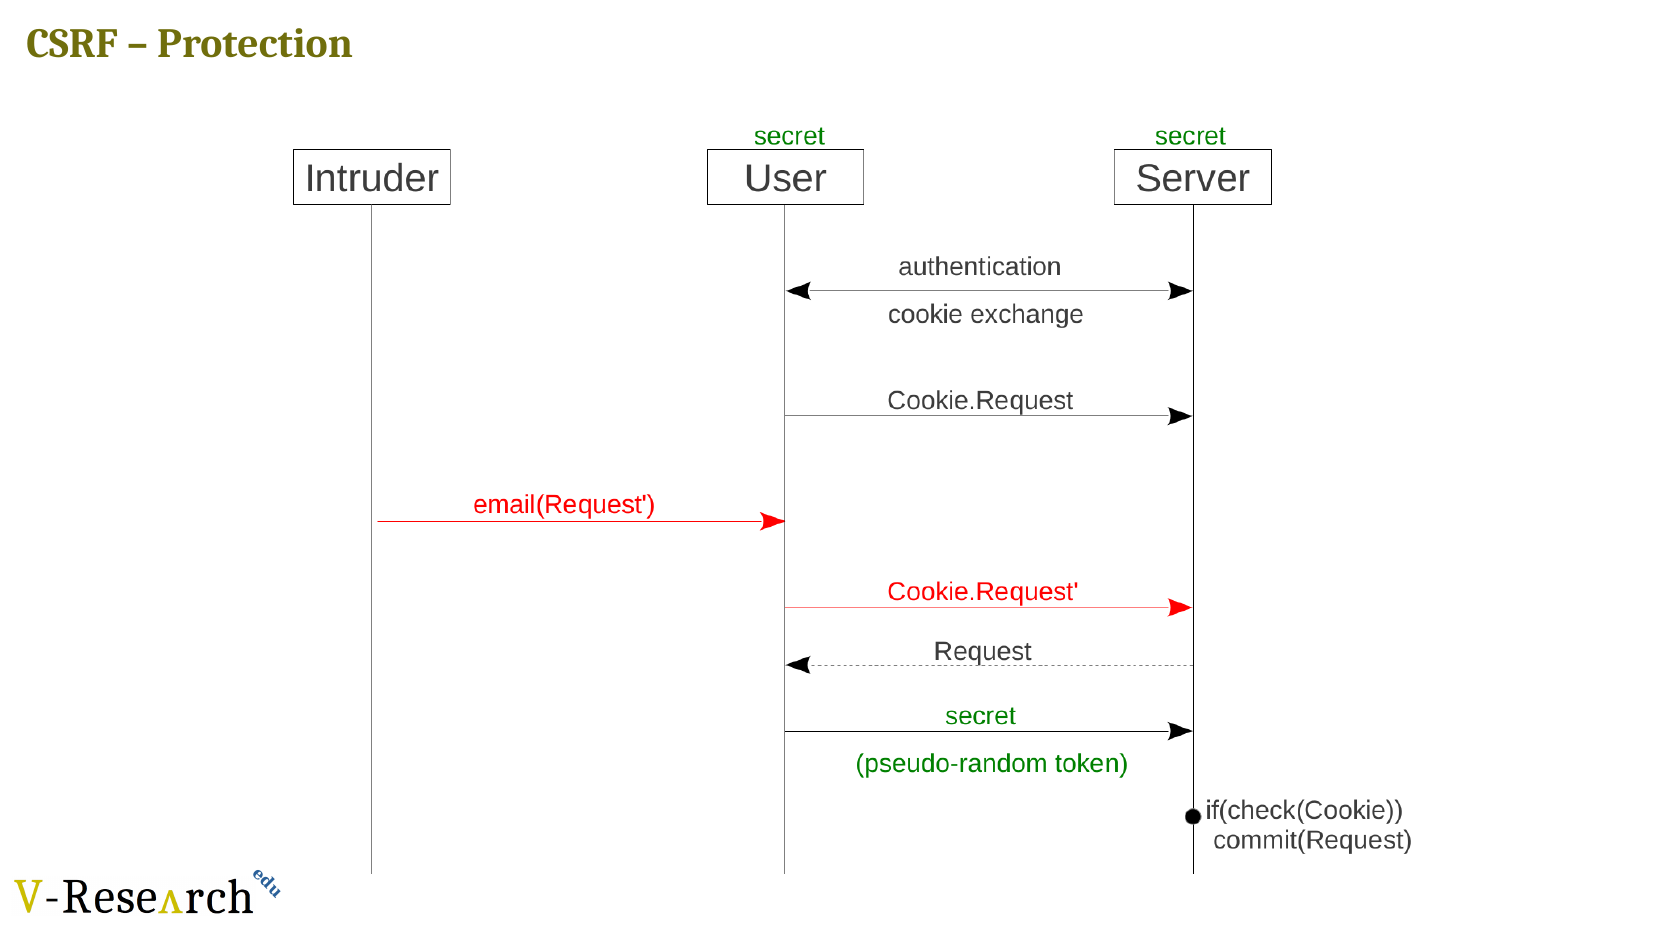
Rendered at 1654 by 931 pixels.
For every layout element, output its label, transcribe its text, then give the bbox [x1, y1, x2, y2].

text_box edu [222, 847, 333, 931]
picture [283, 111, 1424, 875]
picture [11, 876, 255, 916]
text_box CSRF – Protection [11, 12, 1193, 77]
